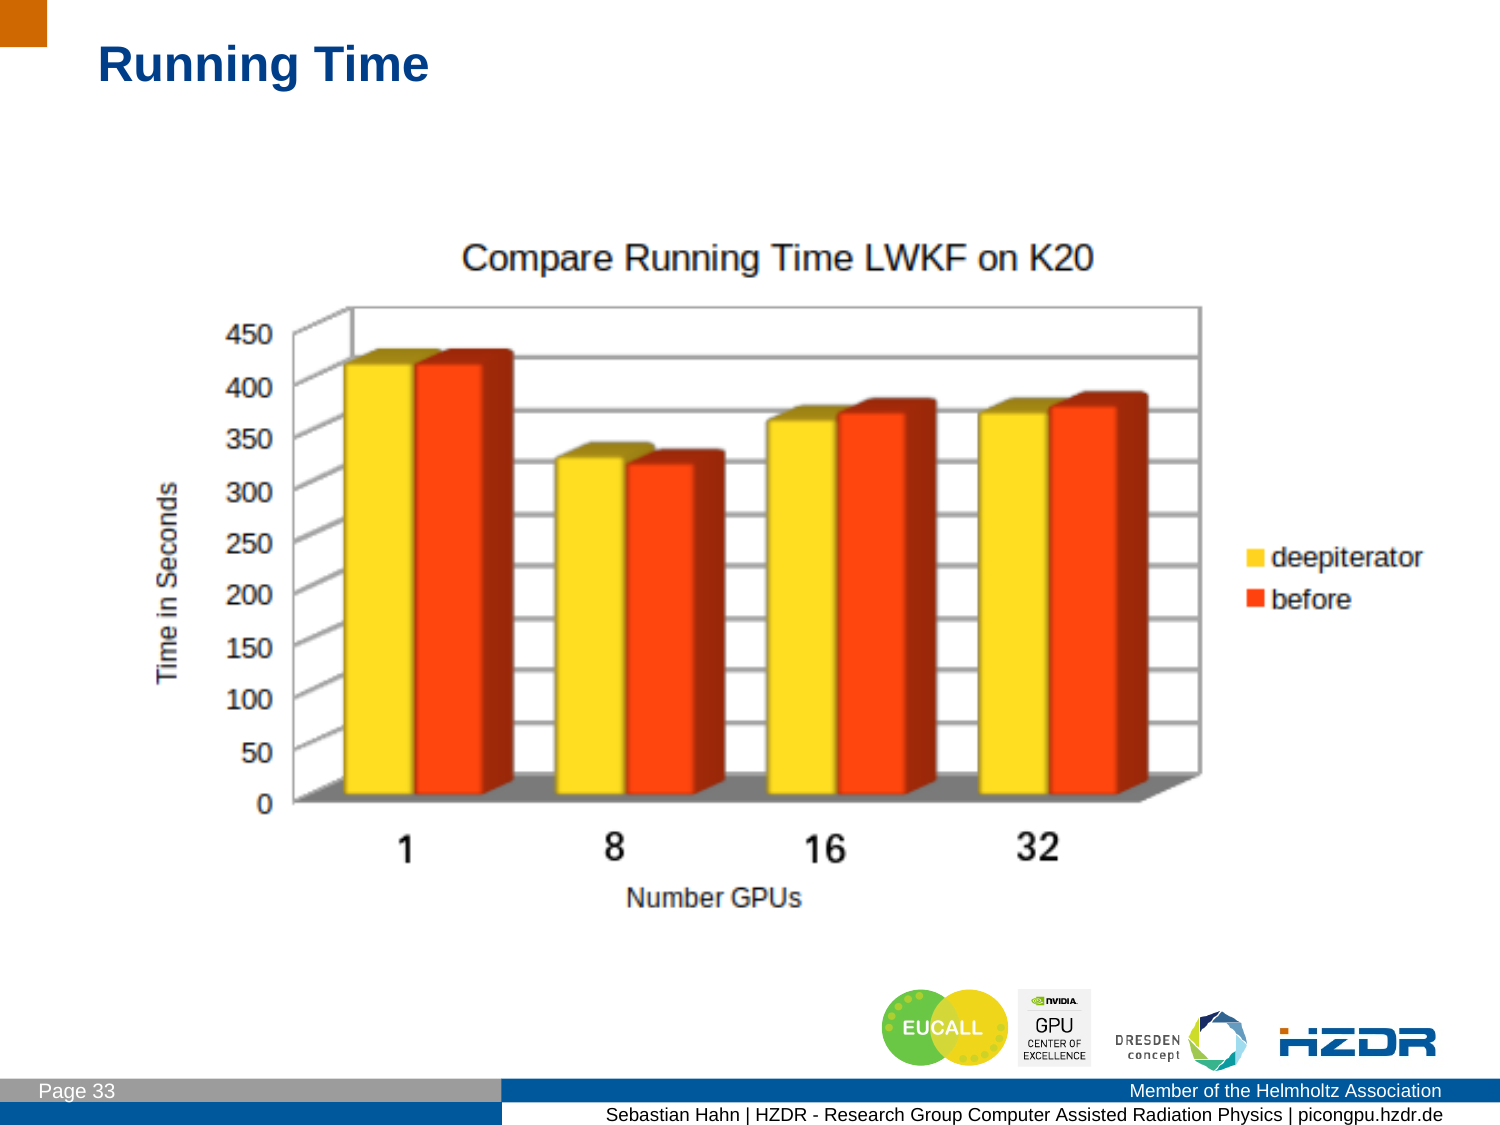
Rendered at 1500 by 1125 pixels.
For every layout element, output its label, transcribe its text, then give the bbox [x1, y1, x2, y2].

picture [1116, 1011, 1247, 1071]
list Running Time [82, 23, 1430, 178]
picture [106, 200, 1452, 957]
picture [1257, 1011, 1453, 1073]
picture [874, 980, 1099, 1075]
